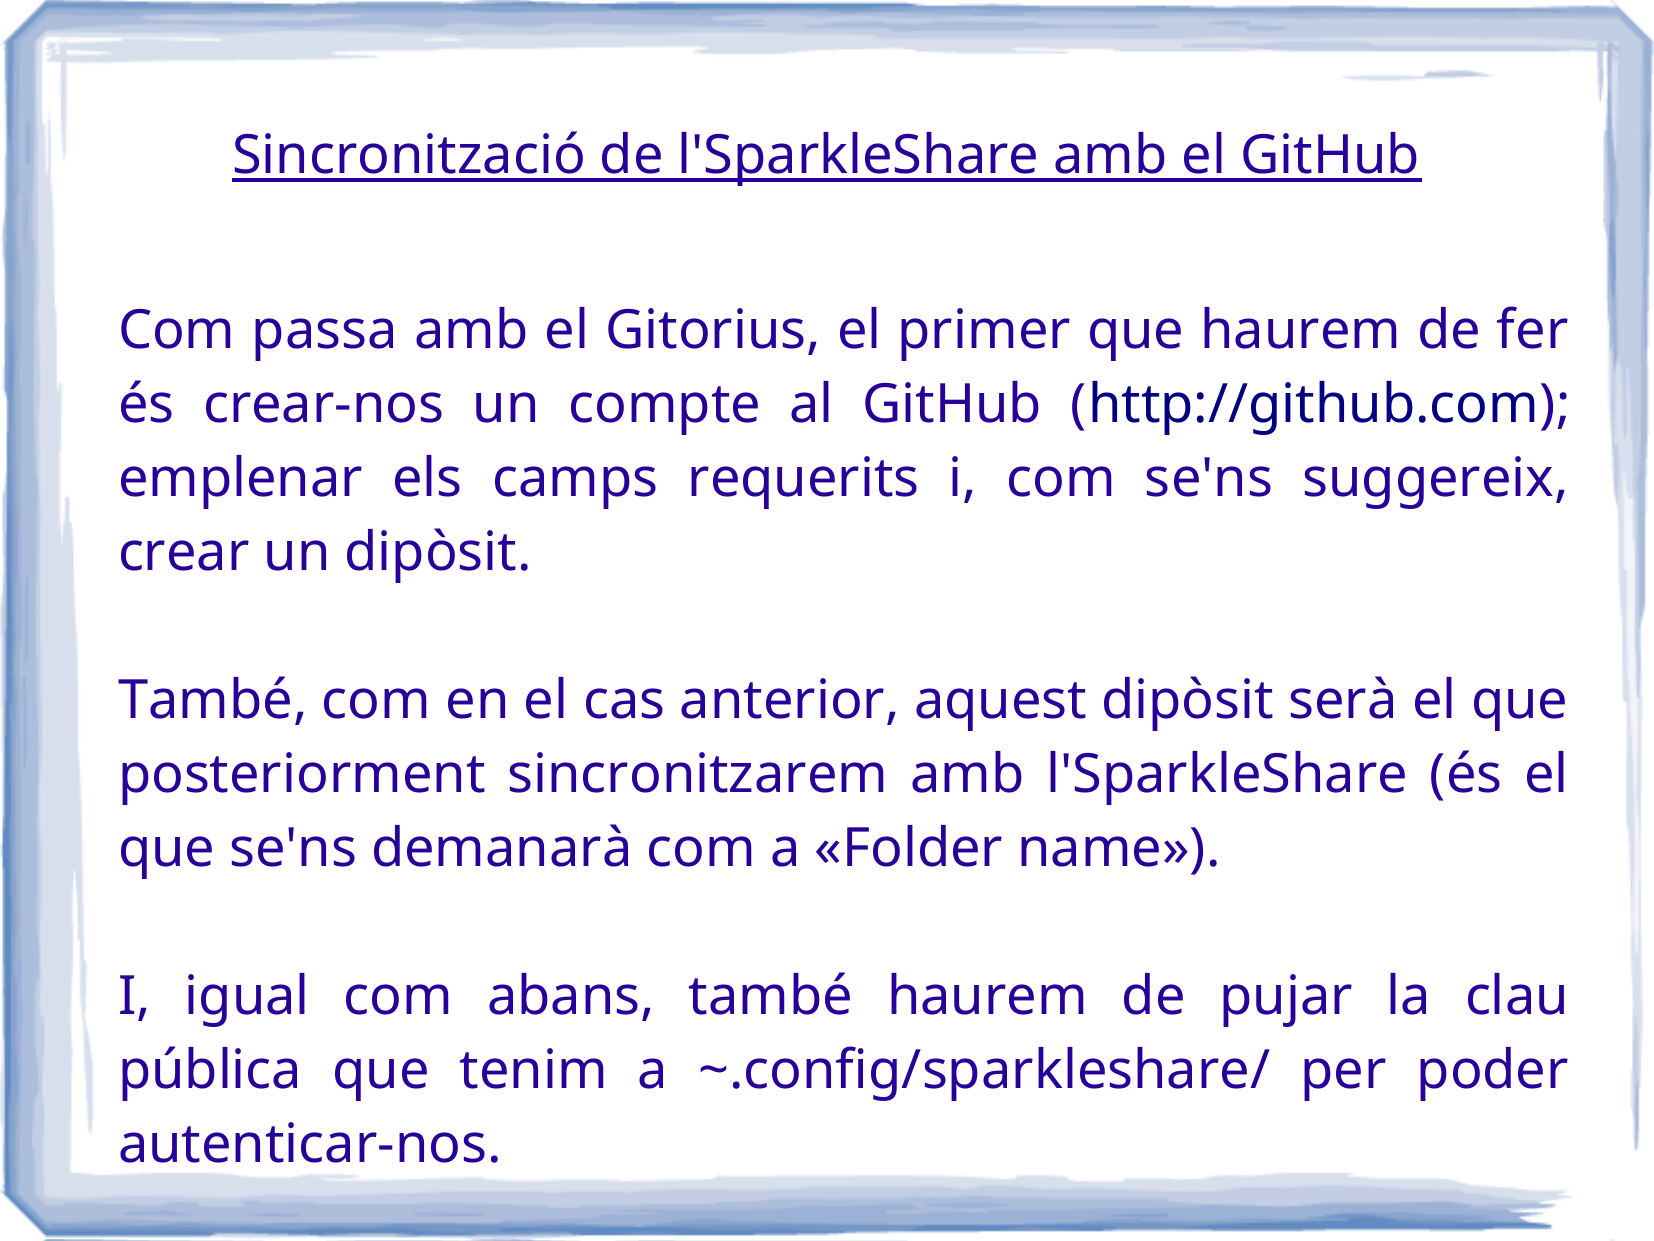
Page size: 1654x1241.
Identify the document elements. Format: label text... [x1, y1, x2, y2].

title Sincronització de l'SparkleShare amb el GitHub [82, 56, 1571, 250]
subtitle Com passa amb el Gitorius, el primer que haurem de fer és crear-nos un compte al GitHub (http://github.com); emplenar els camps requerits i, com se'ns suggereix, crear un dipòsit. També, com en el cas anterior, aquest dipòsit serà el que posteriorment sincronitzarem amb l'SparkleShare (és el que se'ns demanarà com a «Folder name»). I, igual com abans, també haurem de pujar la clau pública que tenim a ~.config/sparkleshare/ per poder autenticar-nos. [118, 332, 1571, 1136]
picture [0, 0, 1654, 1241]
